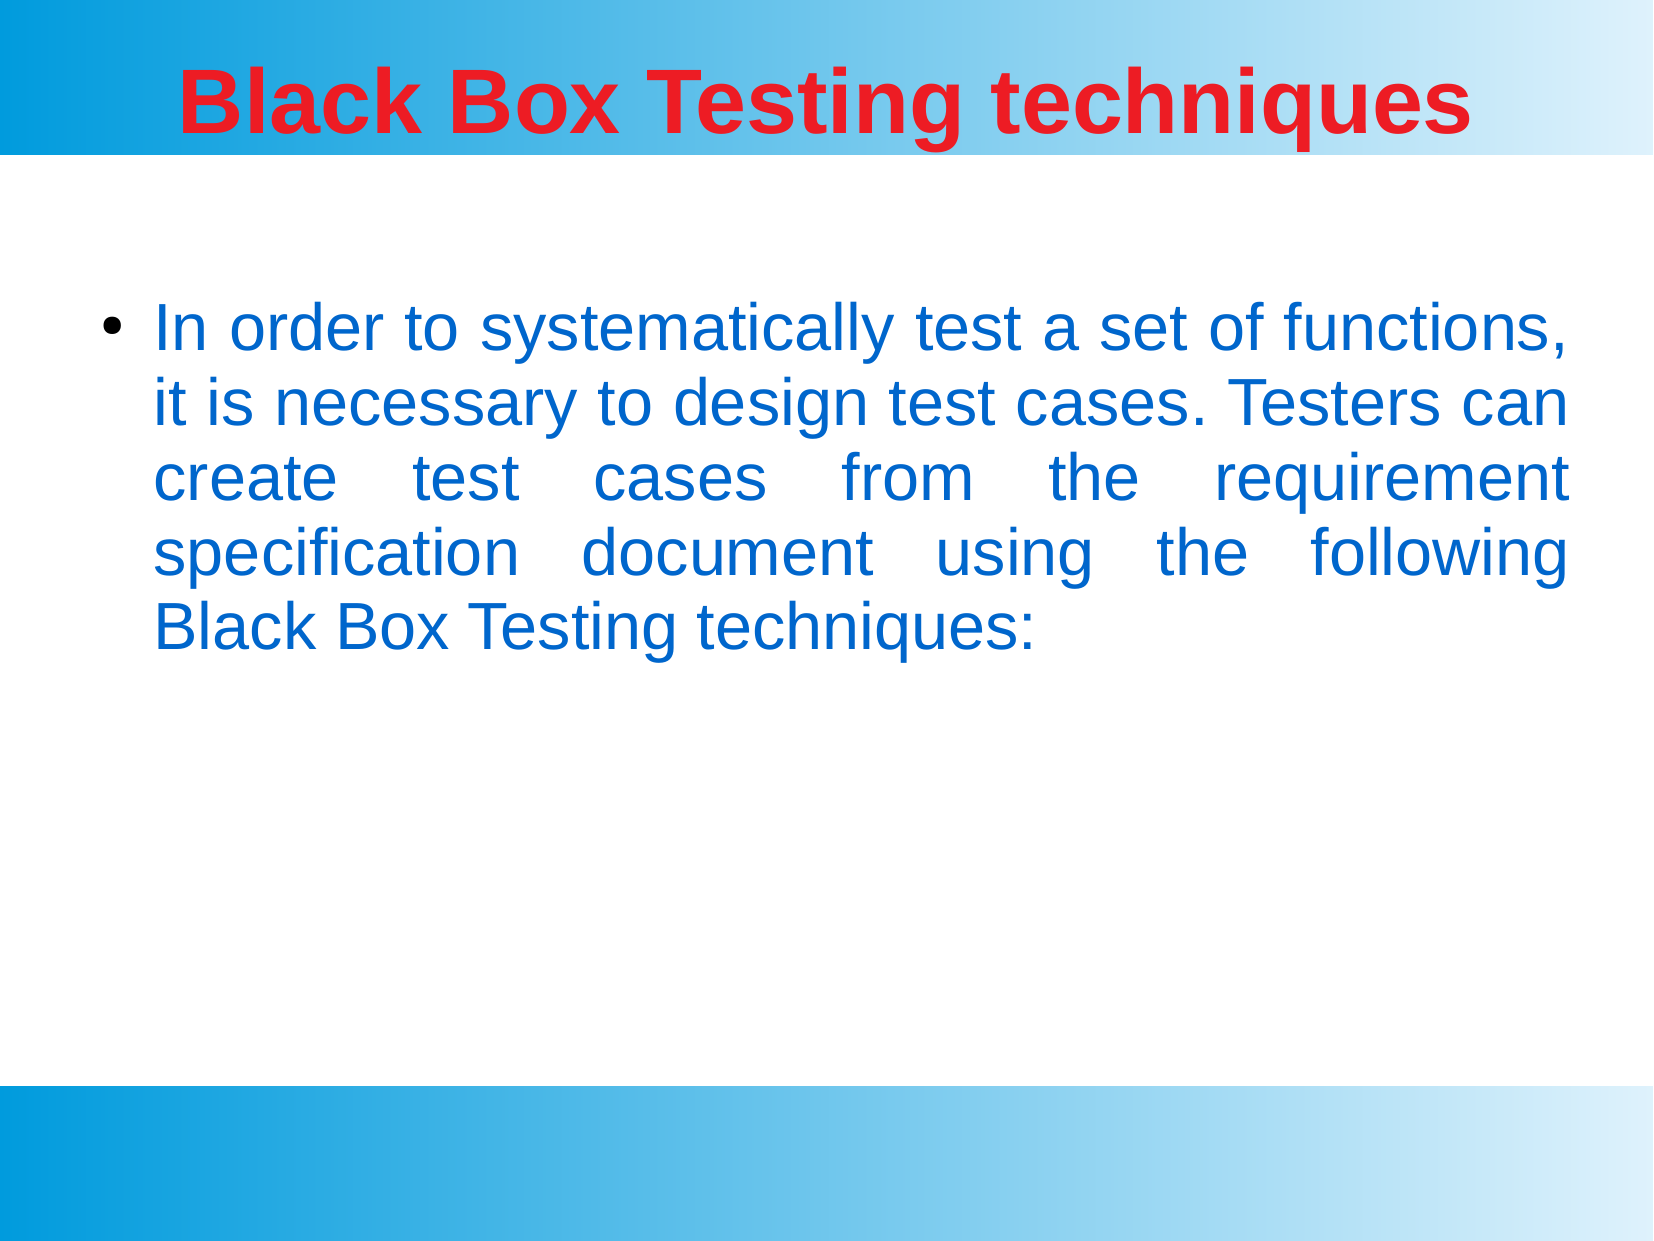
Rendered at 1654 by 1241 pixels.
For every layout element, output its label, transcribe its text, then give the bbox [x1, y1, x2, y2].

list In order to systematically test a set of functions, it is necessary to design test cases. Testers can create test cases from the requirement specification document using the following Black Box Testing techniques: [82, 290, 1571, 1010]
title Black Box Testing techniques [82, 49, 1571, 155]
